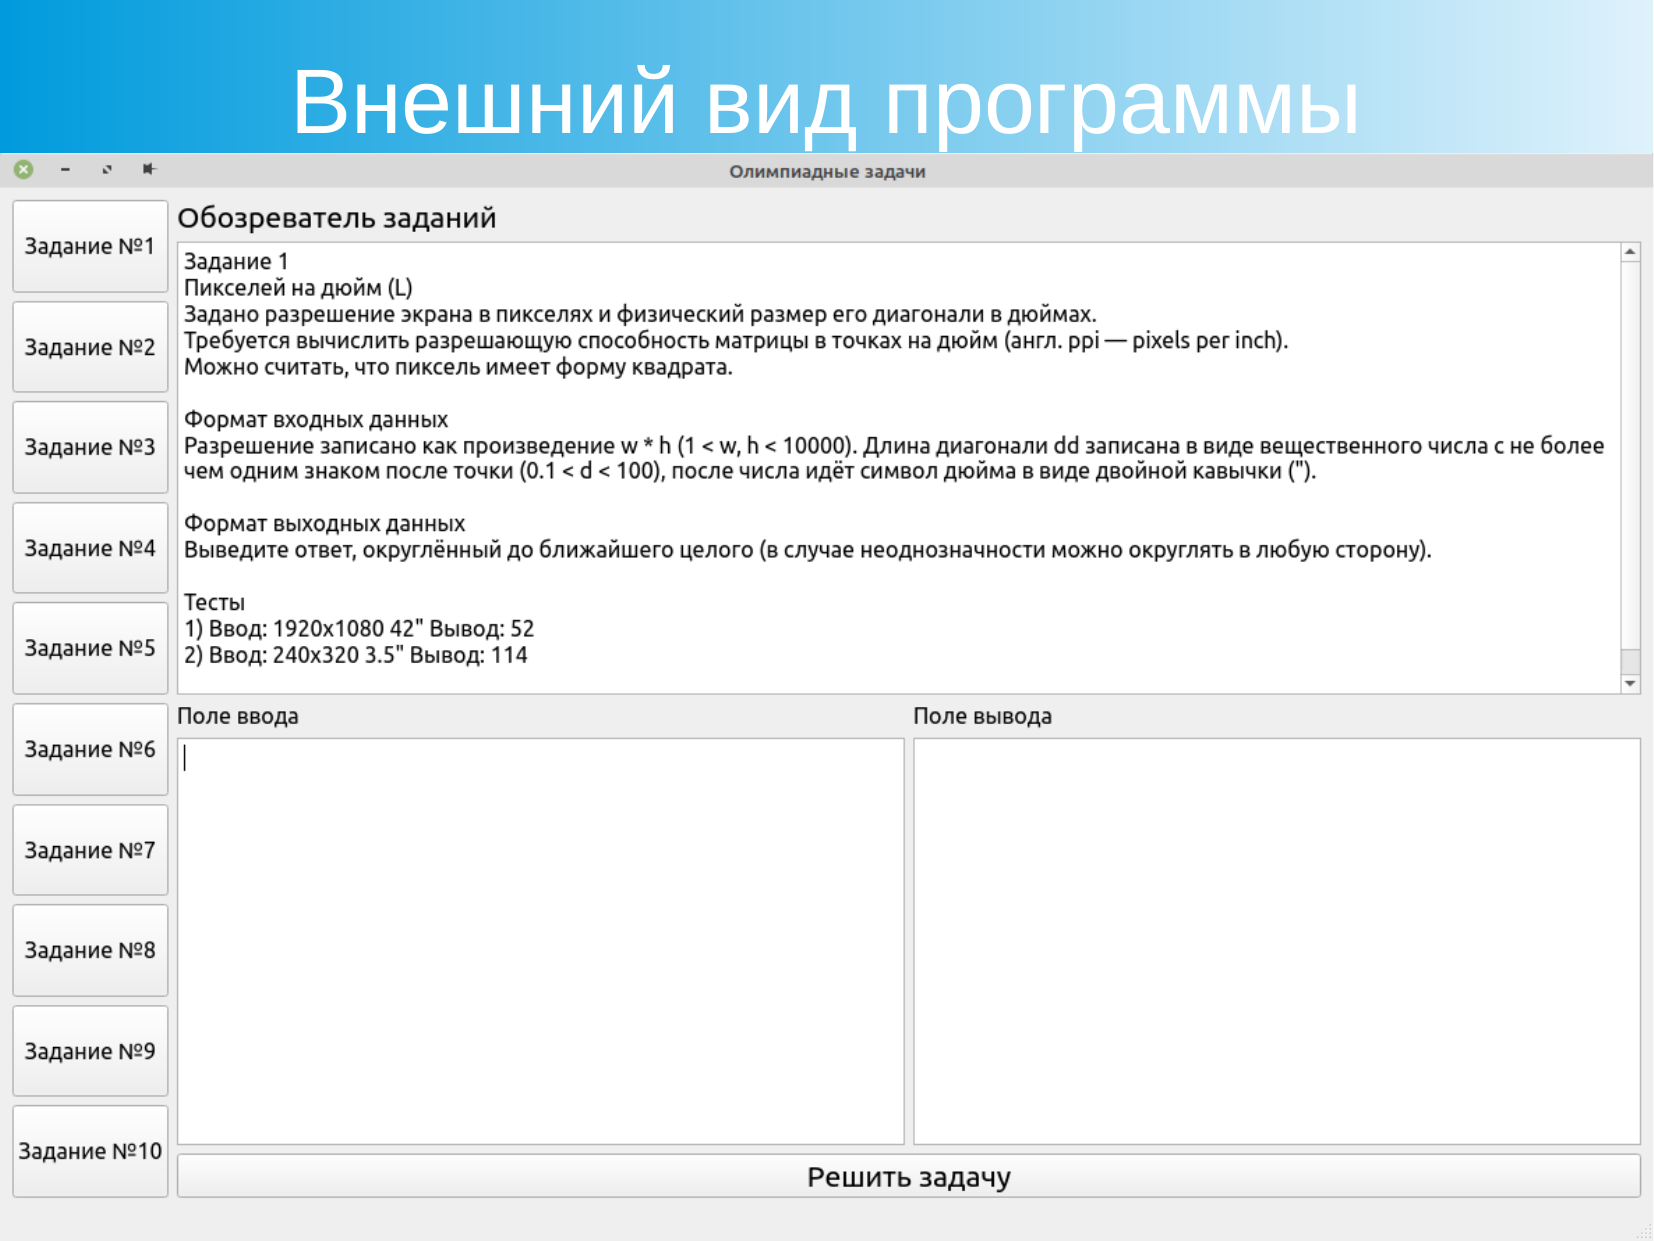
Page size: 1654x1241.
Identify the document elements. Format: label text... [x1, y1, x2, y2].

picture [0, 153, 1654, 1241]
title Внешний вид программы [82, 49, 1571, 153]
